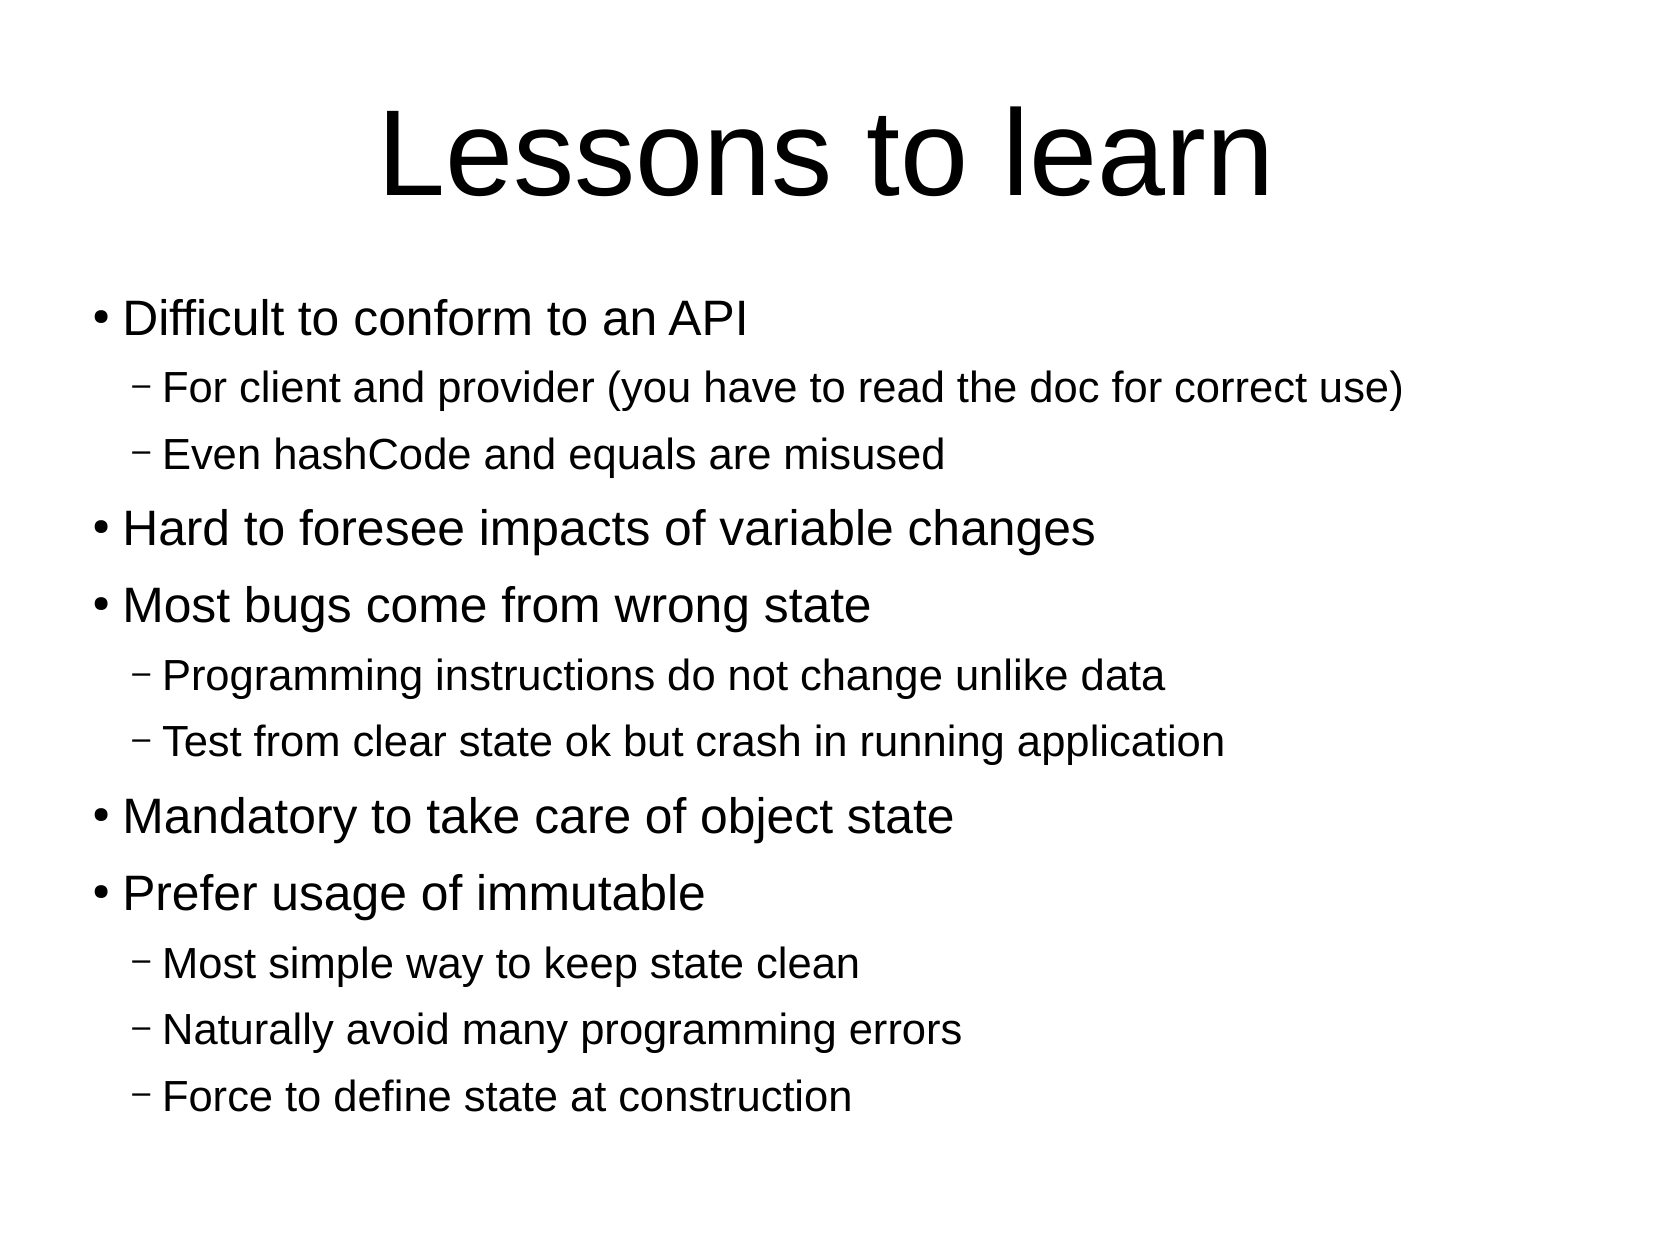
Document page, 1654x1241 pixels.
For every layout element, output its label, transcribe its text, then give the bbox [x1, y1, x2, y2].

list Difficult to conform to an API For client and provider (you have to read the doc for correct use) Even hashCode and equals are misused Hard to foresee impacts of variable changes Most bugs come from wrong state Programming instructions do not change unlike data Test from clear state ok but crash in running application Mandatory to take care of object state Prefer usage of immutable Most simple way to keep state clean Naturally avoid many programming errors Force to define state at construction [82, 290, 1571, 1123]
title Lessons to learn [82, 49, 1571, 257]
